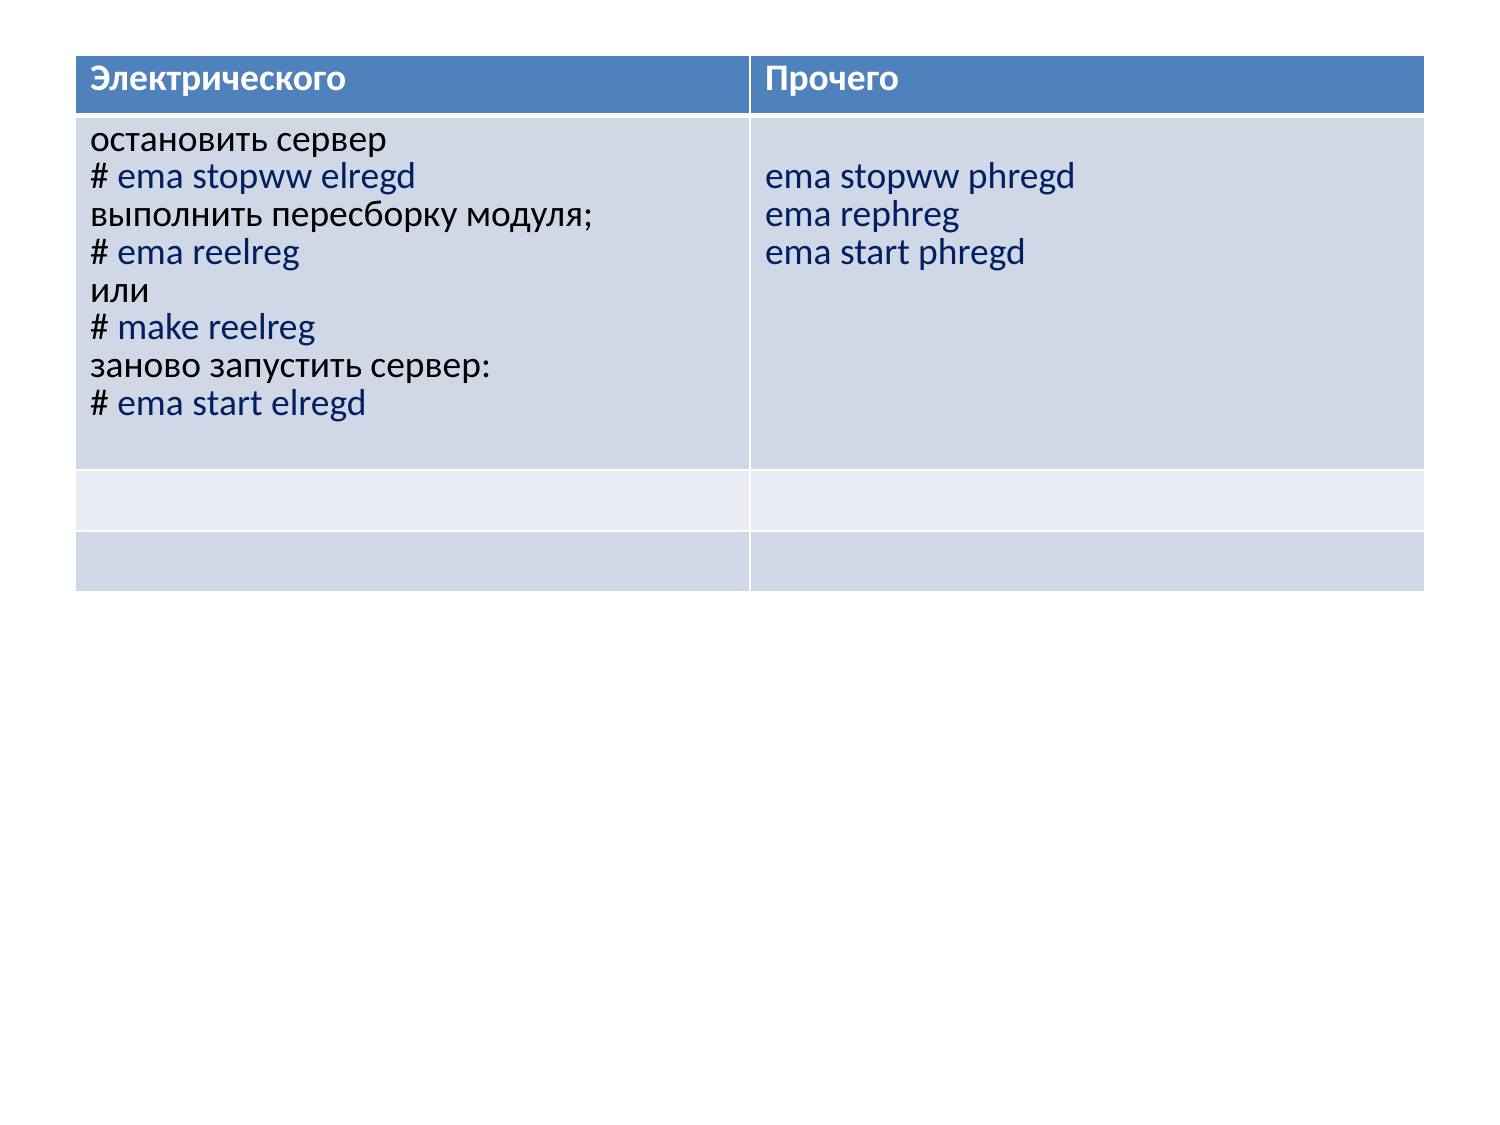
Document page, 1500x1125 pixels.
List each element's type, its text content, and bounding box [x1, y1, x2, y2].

table_cell [76, 532, 749, 591]
table_cell ema stopww phregd ema rephreg ema start phregd [751, 118, 1424, 469]
table_cell [76, 471, 749, 530]
table_cell остановить сервер # ema stopww elregd выполнить пересборку модуля; # ema reelreg или # make reelreg заново запустить сервер: # ema start elregd [76, 118, 749, 469]
table_header Прочего [751, 56, 1424, 113]
table_header Электрического [76, 56, 749, 113]
table_cell [751, 532, 1424, 591]
table_cell [751, 471, 1424, 530]
